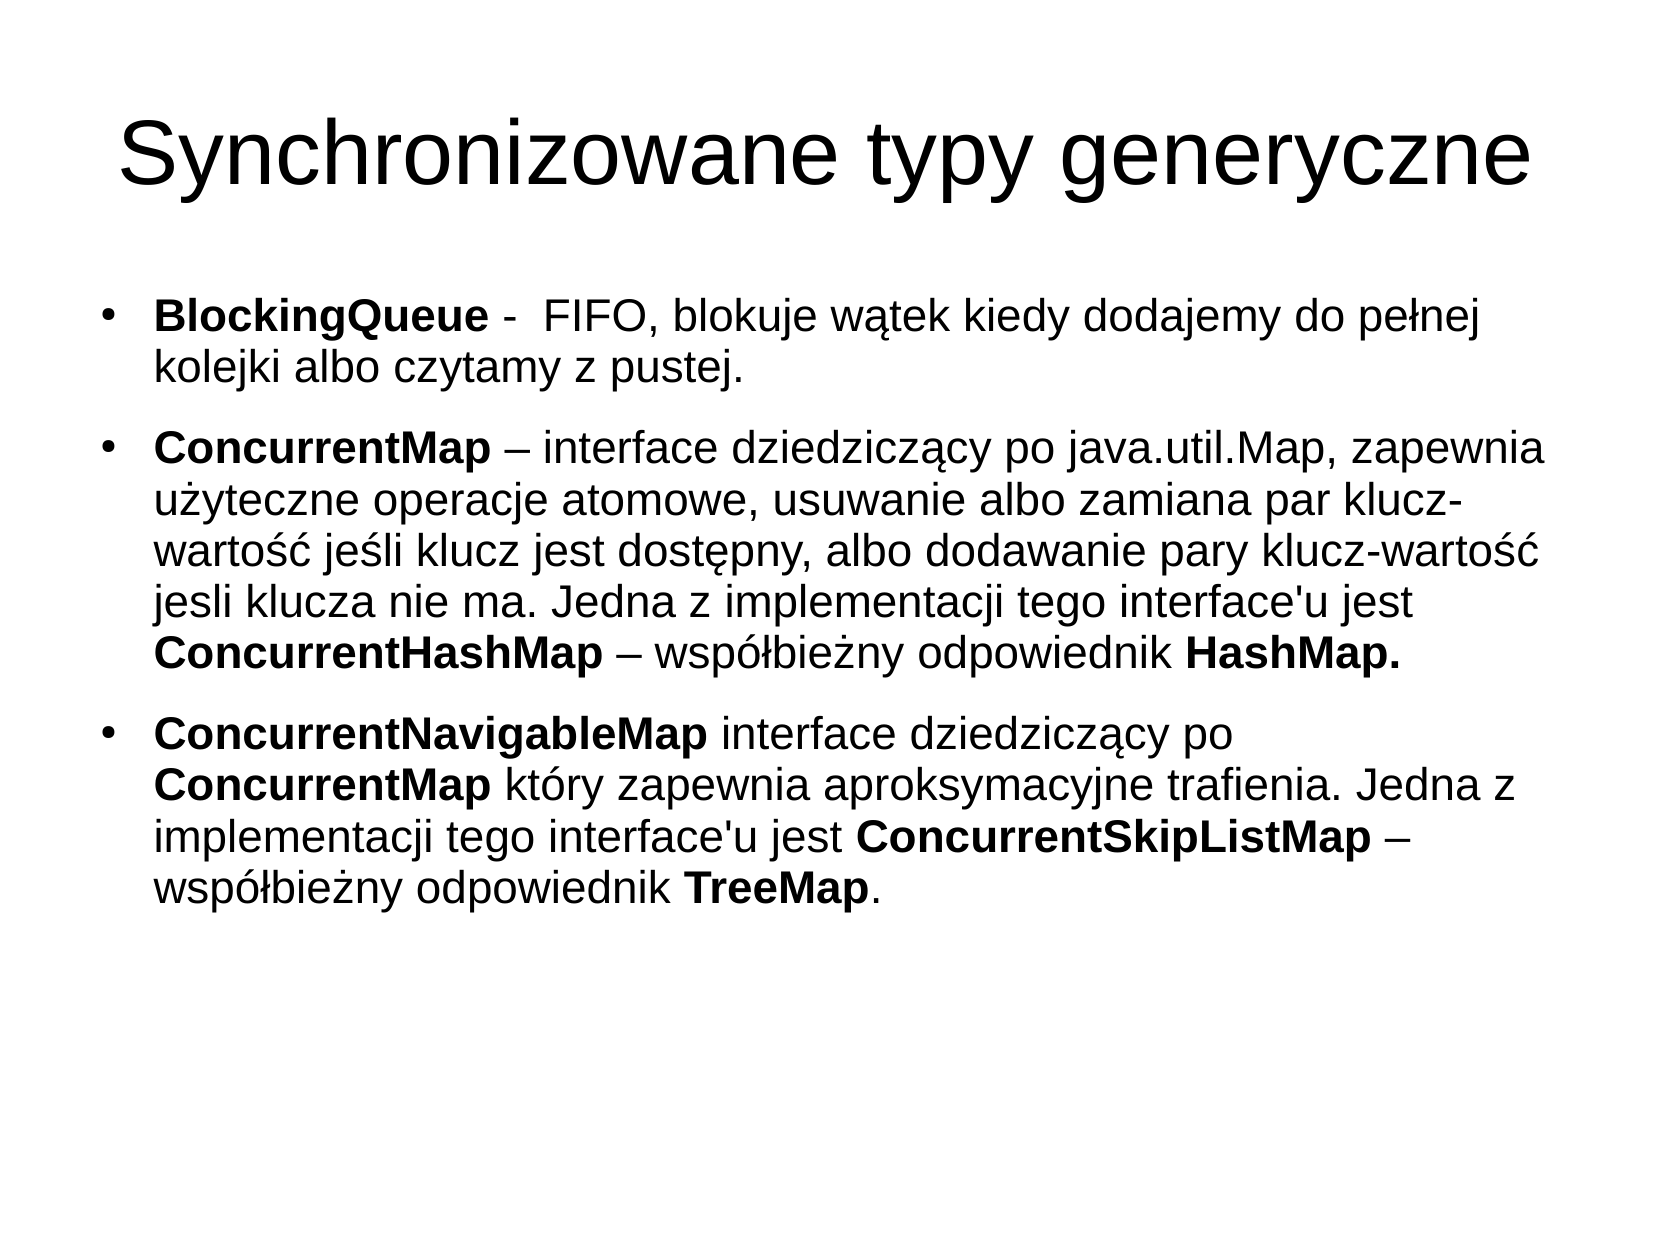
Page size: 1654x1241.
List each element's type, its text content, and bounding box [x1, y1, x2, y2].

list BlockingQueue - FIFO, blokuje wątek kiedy dodajemy do pełnej kolejki albo czytamy z pustej. ConcurrentMap – interface dziedziczący po java.util.Map, zapewnia użyteczne operacje atomowe, usuwanie albo zamiana par klucz-wartość jeśli klucz jest dostępny, albo dodawanie pary klucz-wartość jesli klucza nie ma. Jedna z implementacji tego interface'u jest ConcurrentHashMap – współbieżny odpowiednik HashMap. ConcurrentNavigableMap interface dziedziczący po ConcurrentMap który zapewnia aproksymacyjne trafienia. Jedna z implementacji tego interface'u jest ConcurrentSkipListMap – współbieżny odpowiednik TreeMap. [82, 290, 1571, 1094]
title Synchronizowane typy generyczne [82, 56, 1571, 250]
